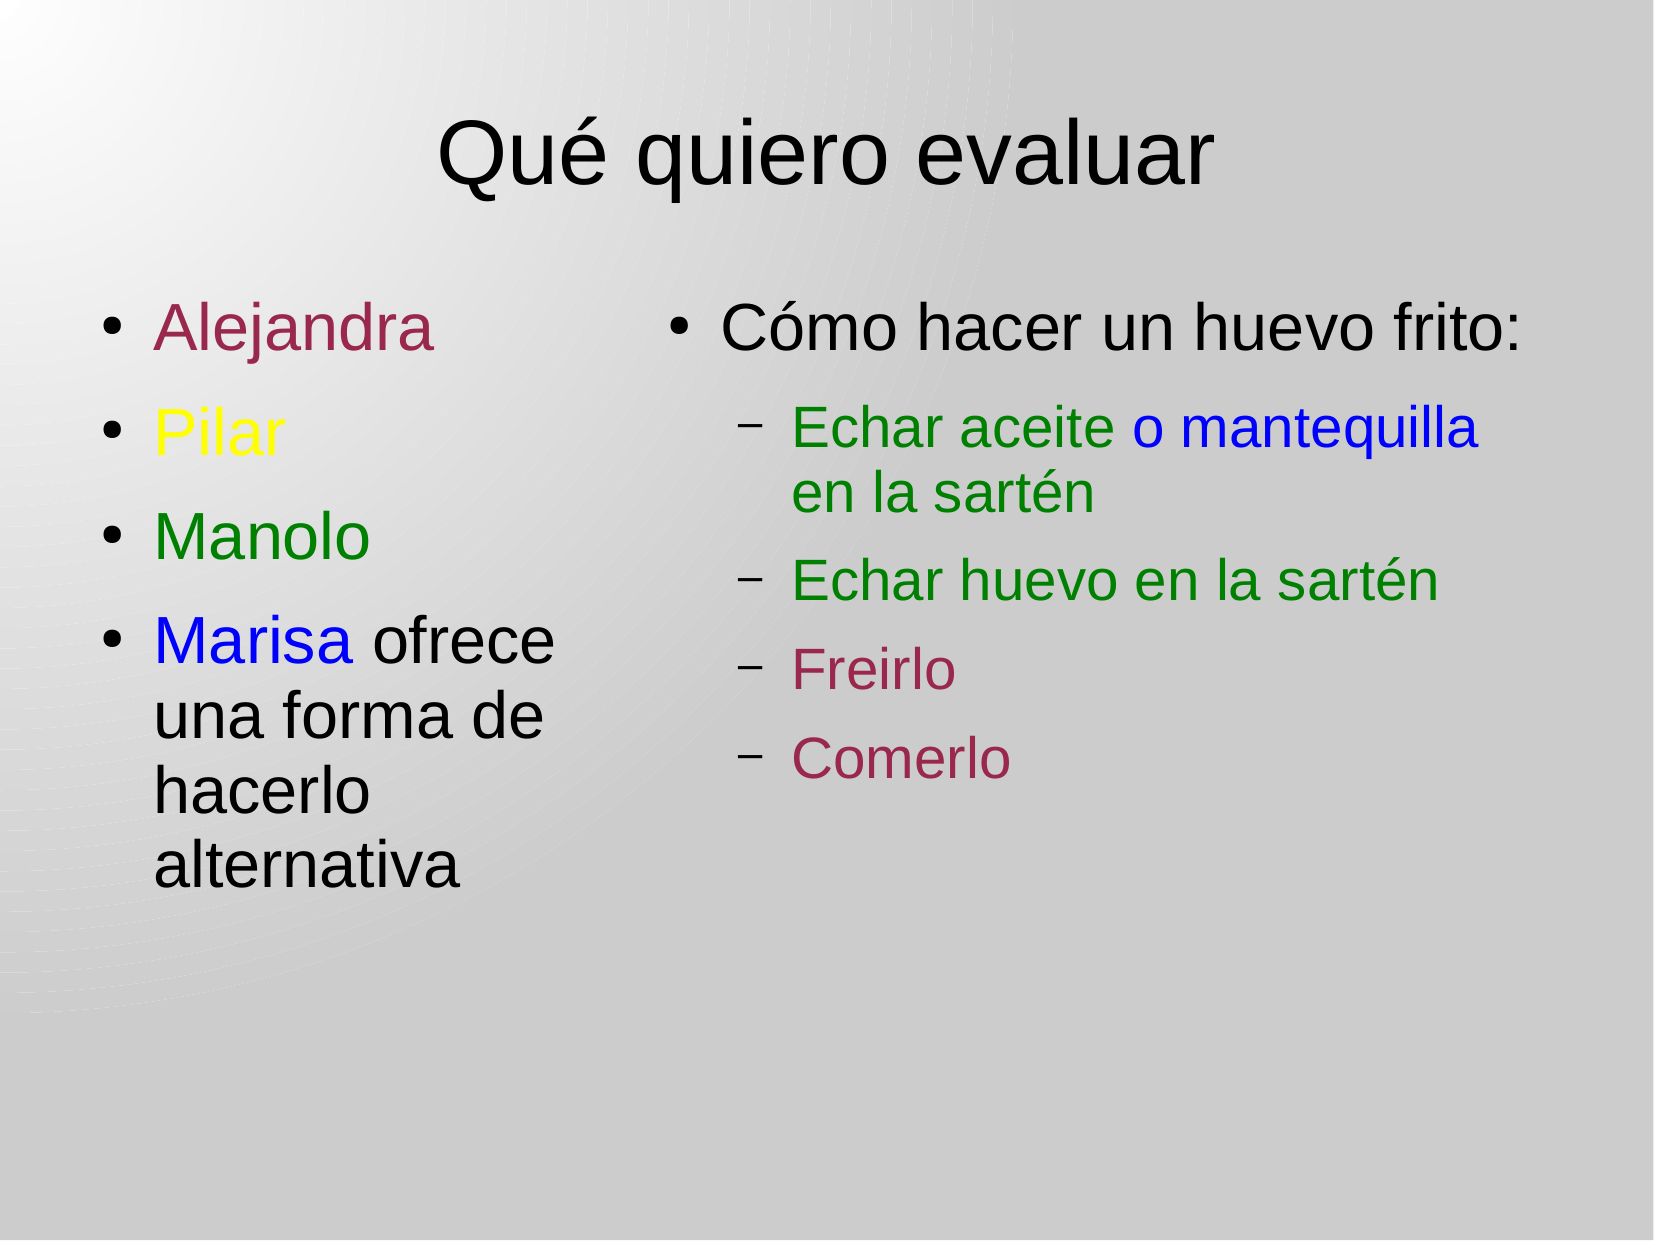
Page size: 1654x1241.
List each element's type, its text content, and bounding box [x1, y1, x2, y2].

title Qué quiero evaluar [82, 49, 1571, 257]
list Alejandra Pilar Manolo Marisa ofrece una forma de hacerlo alternativa [82, 290, 591, 1109]
list Cómo hacer un huevo frito: Echar aceite o mantequilla en la sartén Echar huevo en la sartén Freirlo Comerlo [649, 290, 1539, 1109]
